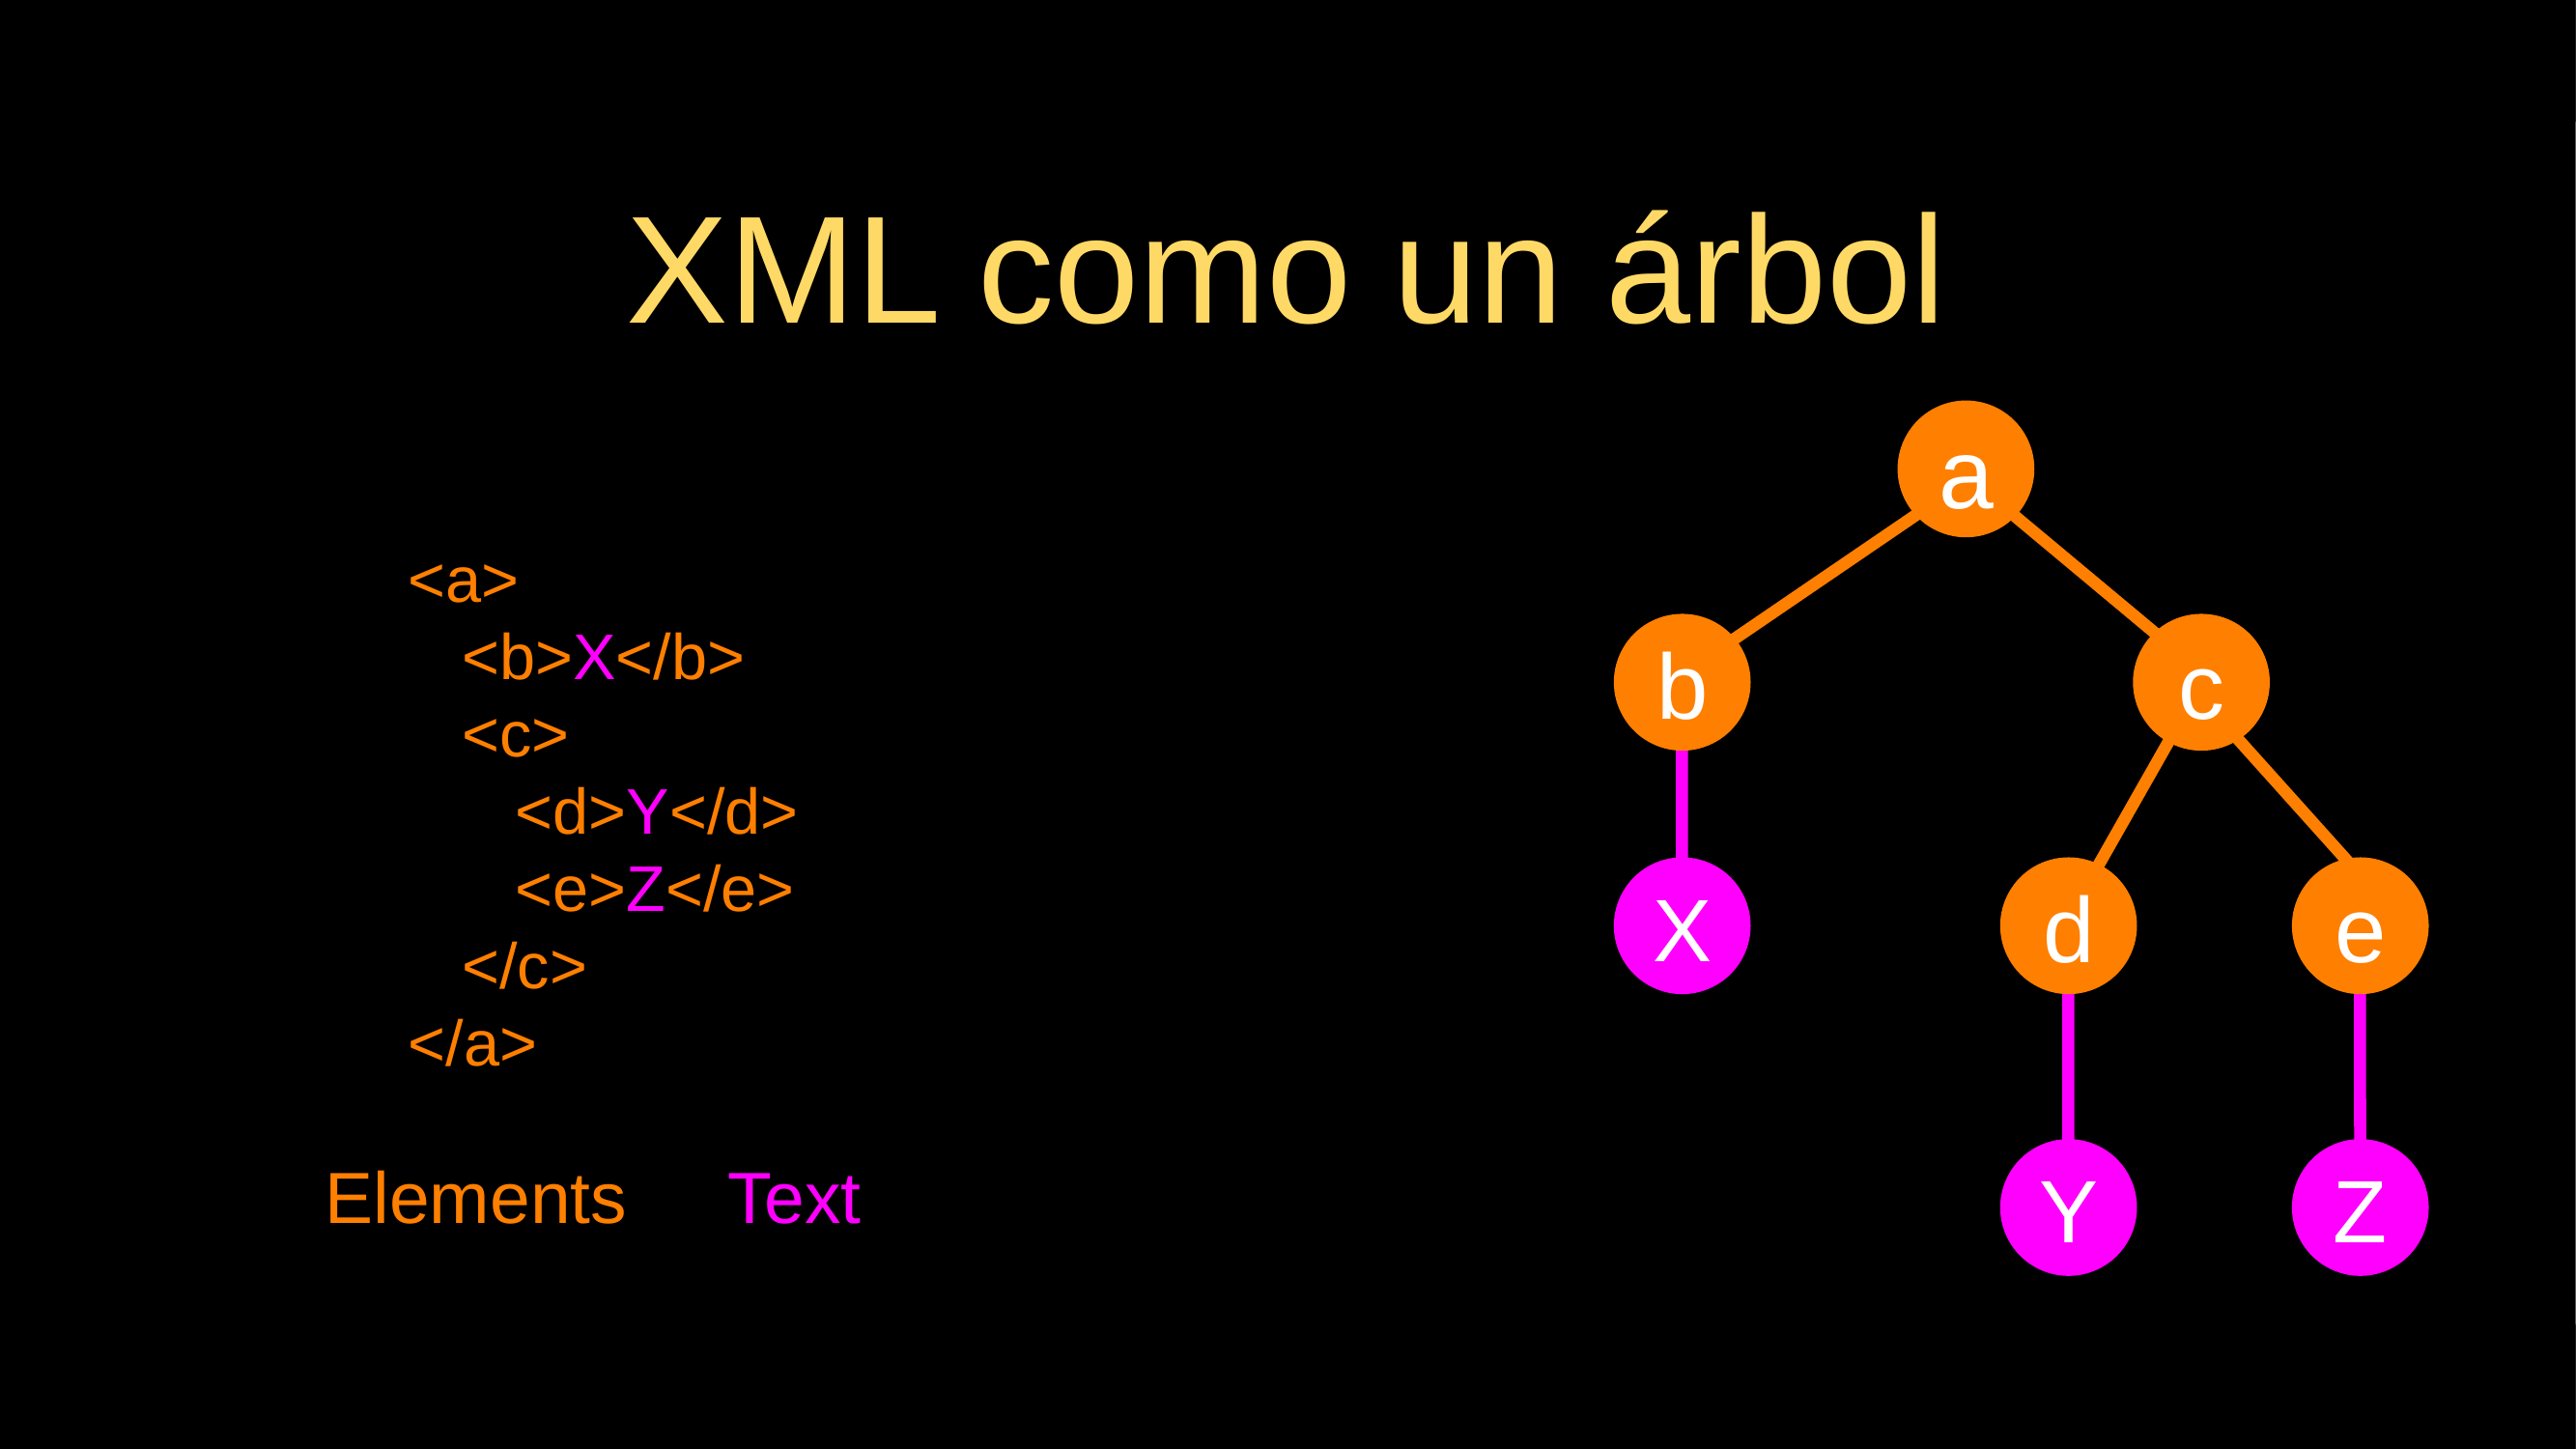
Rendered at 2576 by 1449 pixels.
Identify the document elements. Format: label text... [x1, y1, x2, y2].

text_box Y [1999, 1139, 2137, 1276]
text_box Text [722, 1145, 868, 1244]
text_box d [1999, 857, 2137, 995]
text_box X [1613, 857, 1751, 995]
text_box e [2291, 857, 2429, 995]
text_box c [2133, 613, 2270, 752]
title XML como un árbol [183, 121, 2391, 403]
text_box Z [2291, 1139, 2429, 1276]
text_box a [1897, 400, 2035, 538]
text_box Elements [307, 1145, 645, 1244]
text_box <a> <b>X</b> <c> <d>Y</d> <e>Z</e> </c> </a> [408, 500, 841, 1116]
text_box b [1613, 613, 1751, 752]
